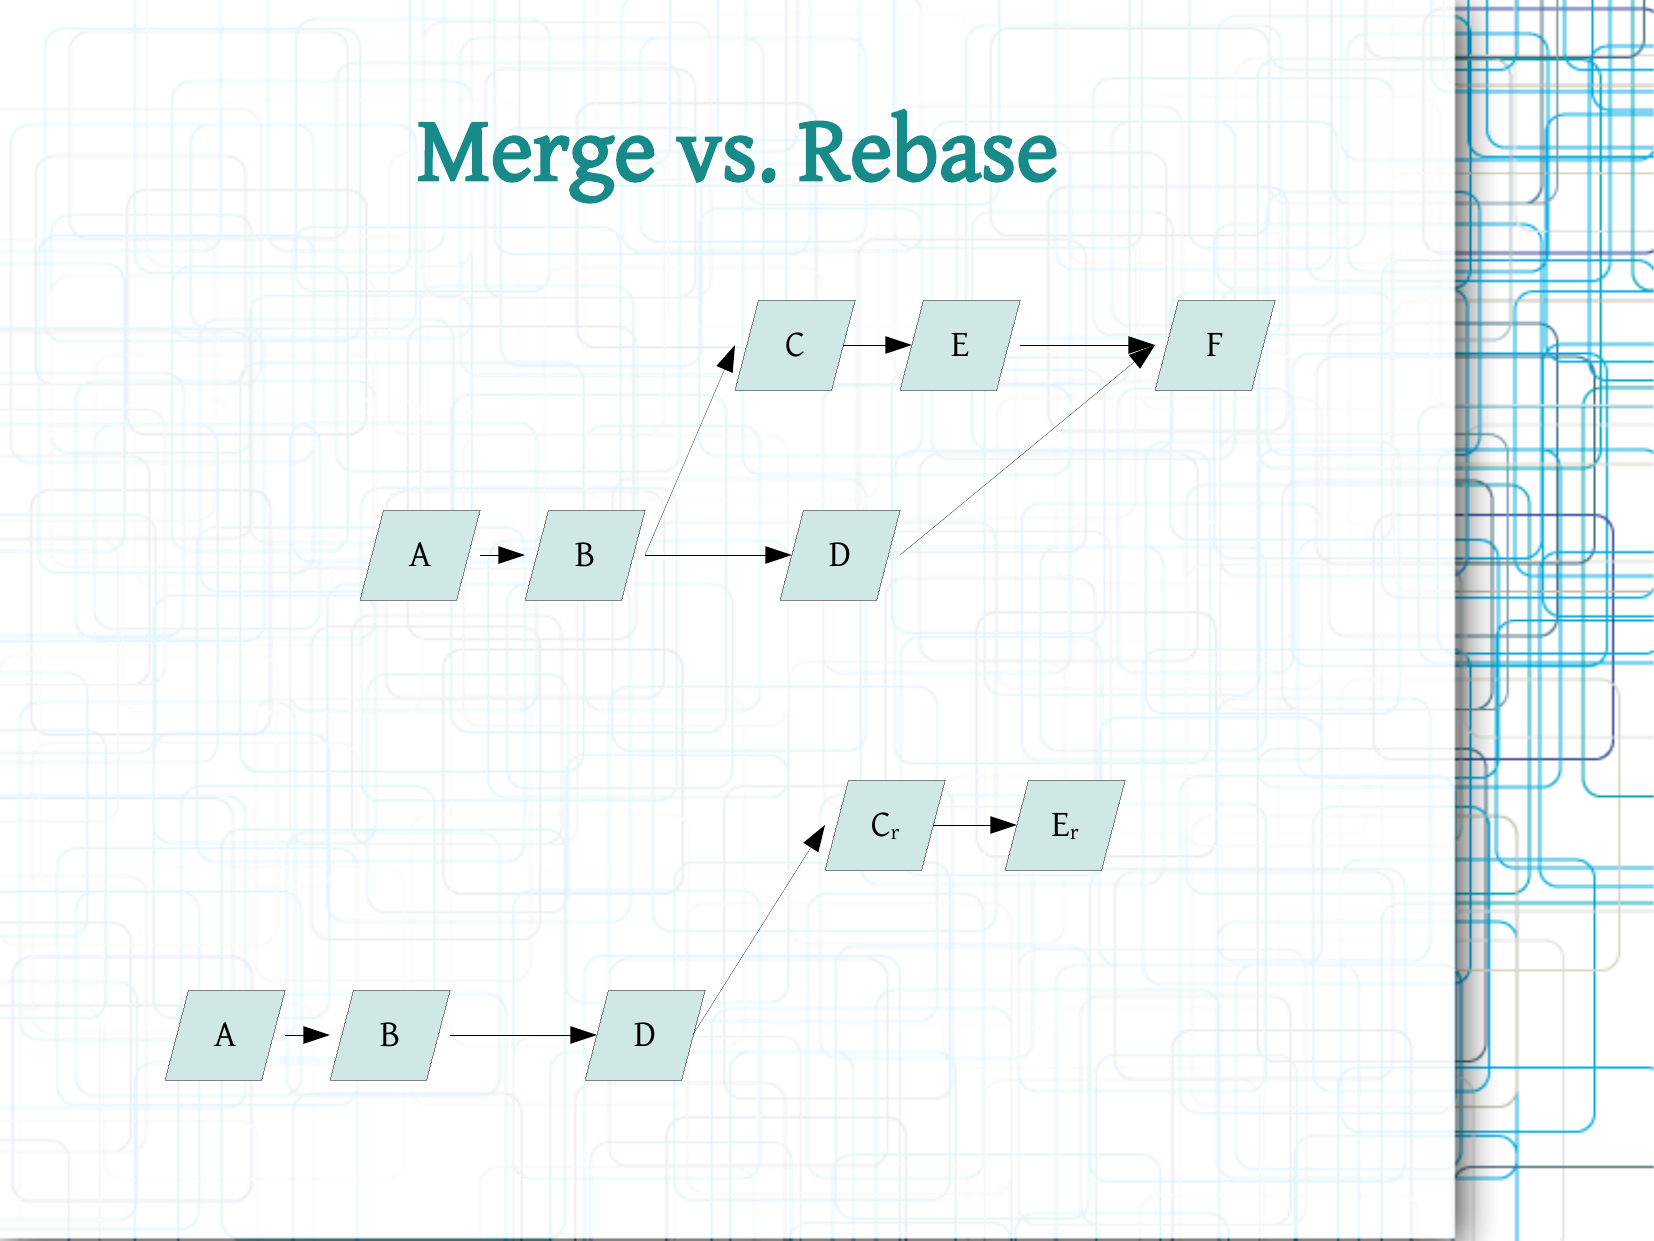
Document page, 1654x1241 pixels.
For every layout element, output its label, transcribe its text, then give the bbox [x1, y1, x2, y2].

text_box B [330, 990, 451, 1081]
text_box D [780, 510, 901, 601]
text_box A [165, 990, 286, 1081]
title Merge vs. Rebase [59, 49, 1418, 257]
text_box B [525, 510, 646, 601]
text_box Er [1005, 780, 1126, 871]
text_box E [900, 300, 1021, 391]
text_box A [360, 510, 481, 601]
text_box D [585, 990, 706, 1081]
picture [0, 0, 1654, 1241]
text_box Cr [825, 780, 946, 871]
text_box C [735, 300, 856, 391]
text_box F [1155, 300, 1276, 391]
